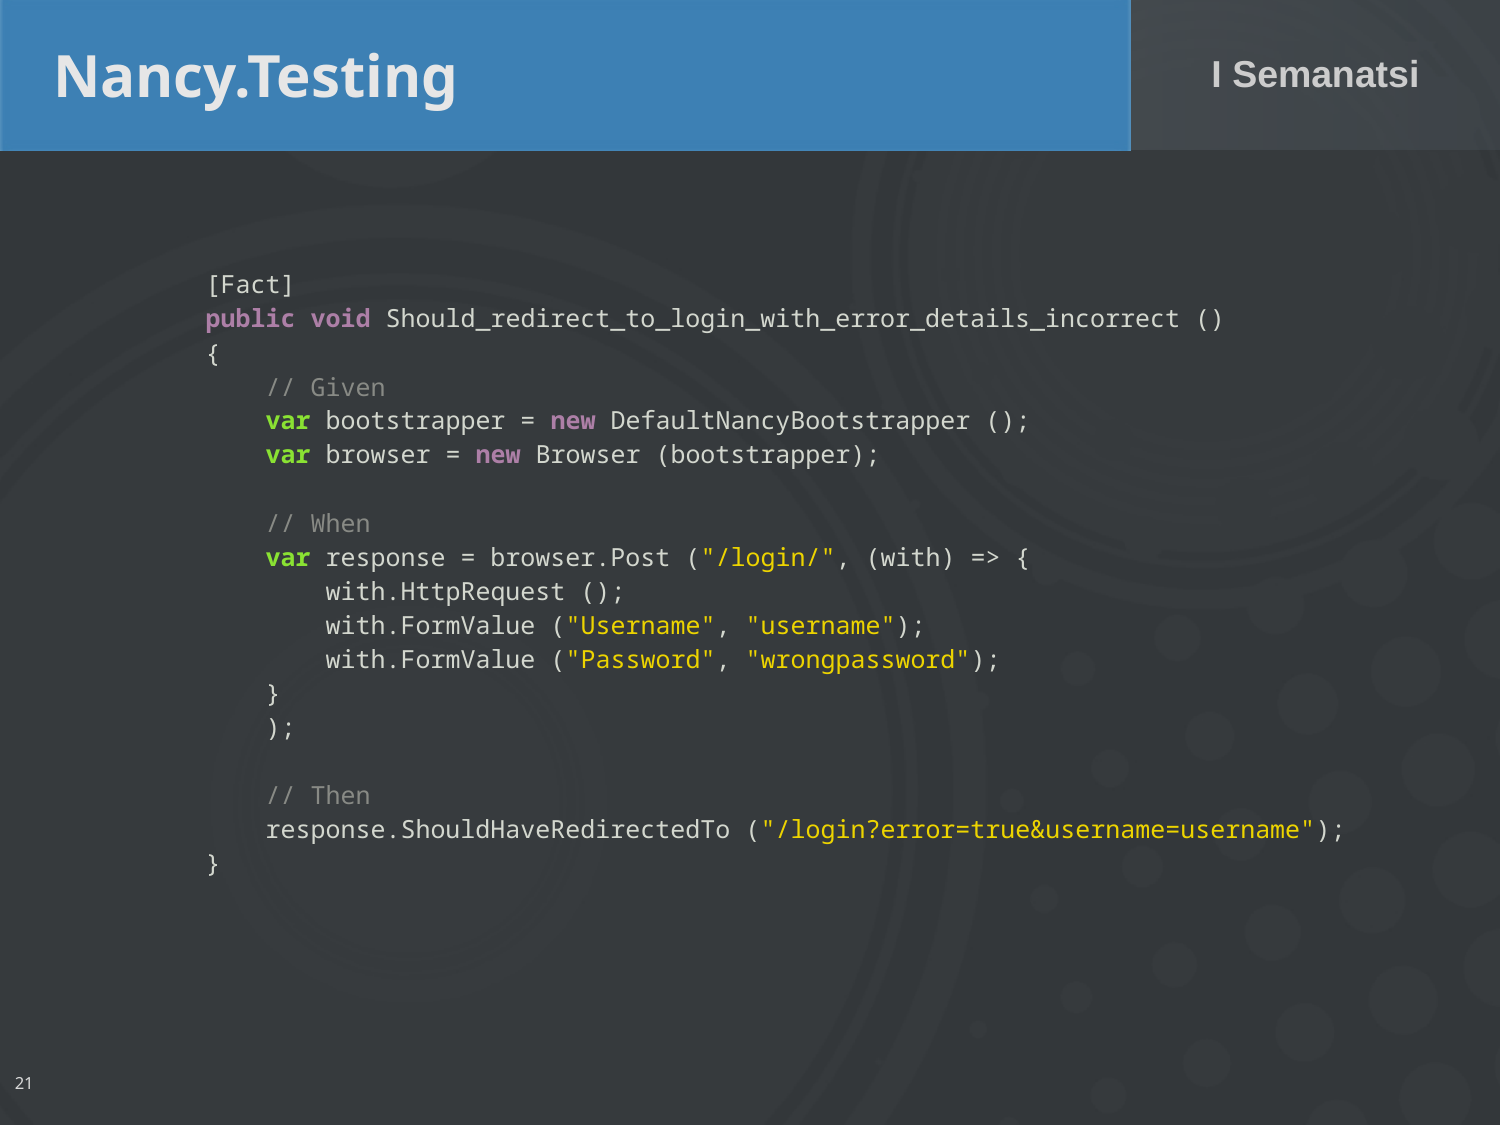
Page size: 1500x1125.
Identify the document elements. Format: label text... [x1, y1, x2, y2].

picture [0, 0, 1500, 1125]
text_box [Fact] public void Should_redirect_to_login_with_error_details_incorrect () { // Given var bootstrapper = new DefaultNancyBootstrapper (); var browser = new Browser (bootstrapper); // When var response = browser.Post ("/login/", (with) => { with.HttpRequest (); with.FormValue ("Username", "username"); with.FormValue ("Password", "wrongpassword"); } ); // Then response.ShouldHaveRedirectedTo ("/login?error=true&username=username"); } [70, 259, 1433, 1043]
title Nancy.Testing [53, 0, 1128, 149]
